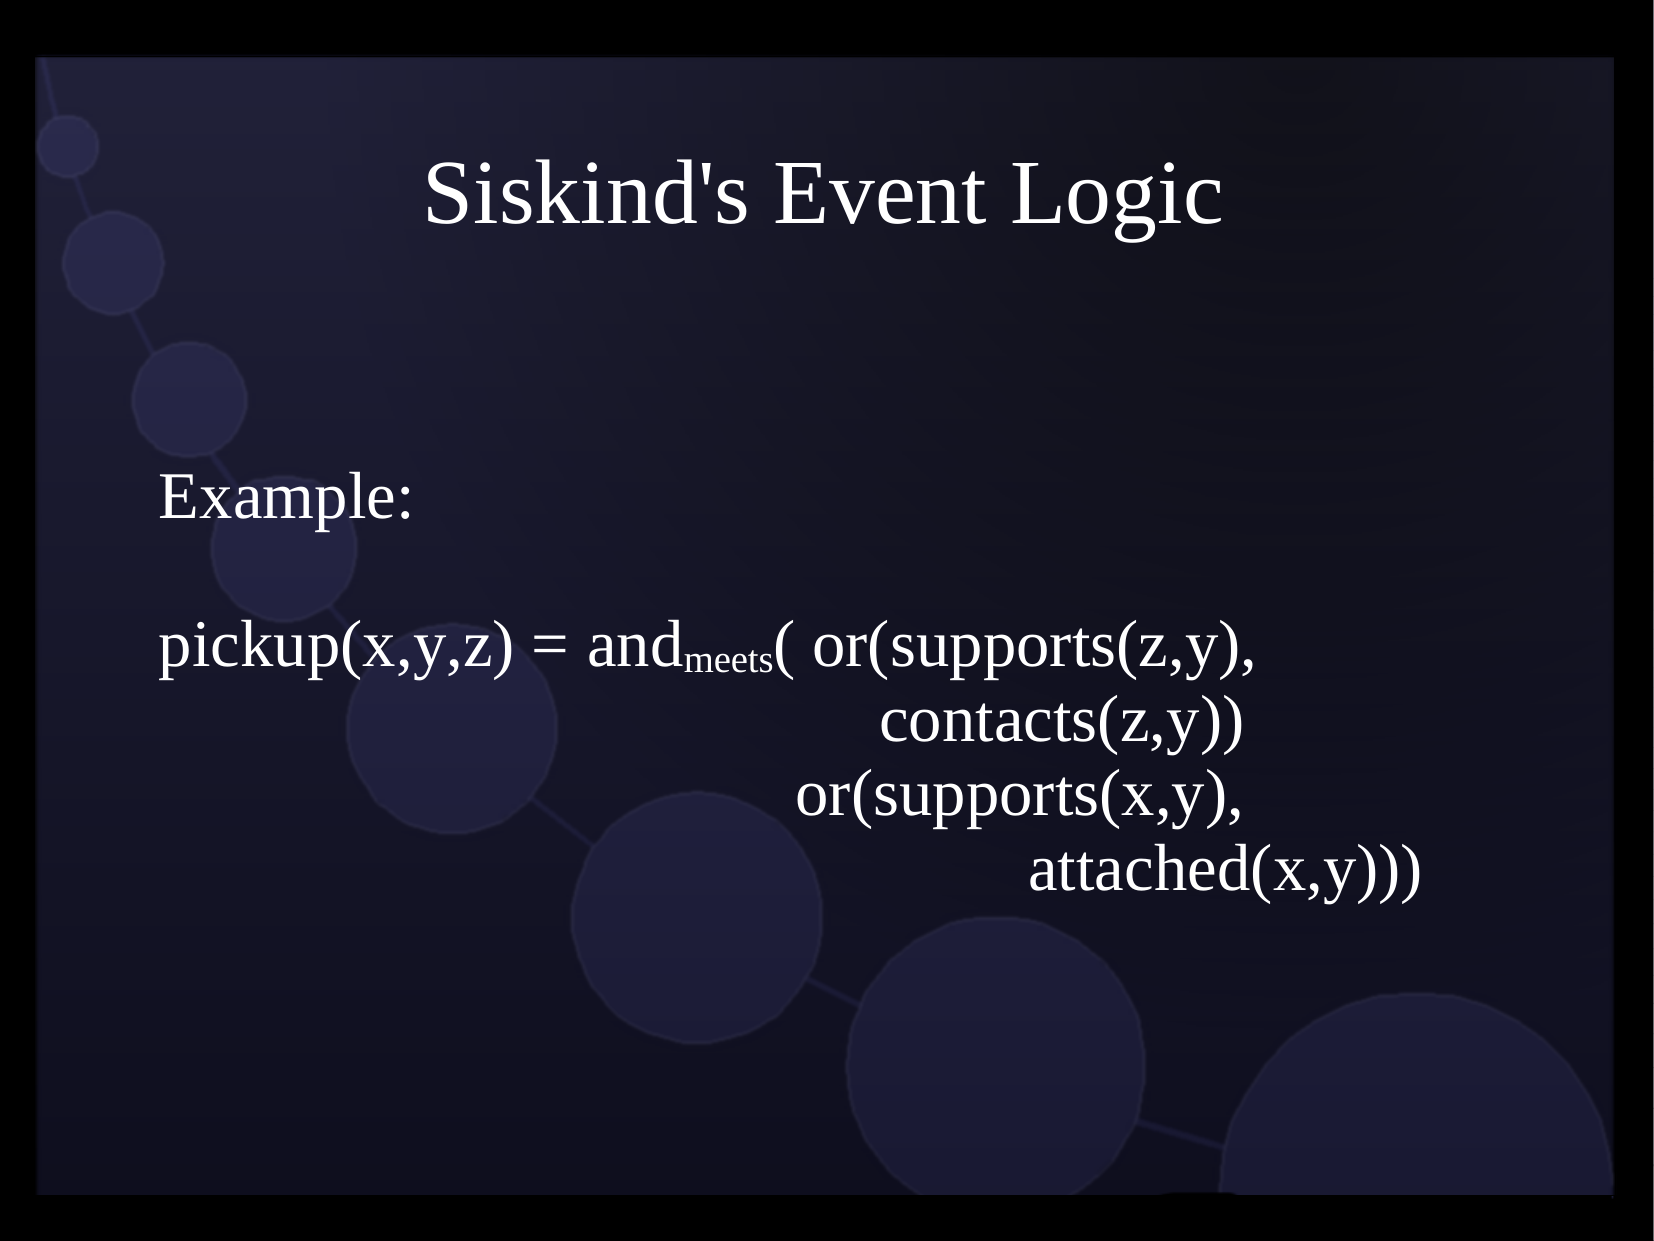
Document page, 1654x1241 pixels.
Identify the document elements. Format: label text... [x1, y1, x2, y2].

title Siskind's Event Logic [118, 88, 1531, 296]
subtitle Example: pickup(x,y,z) = andmeets( or(supports(z,y), contacts(z,y)) or(supports(x,y), attached(x,y))) [123, 291, 1536, 1073]
picture [0, 0, 1654, 1241]
